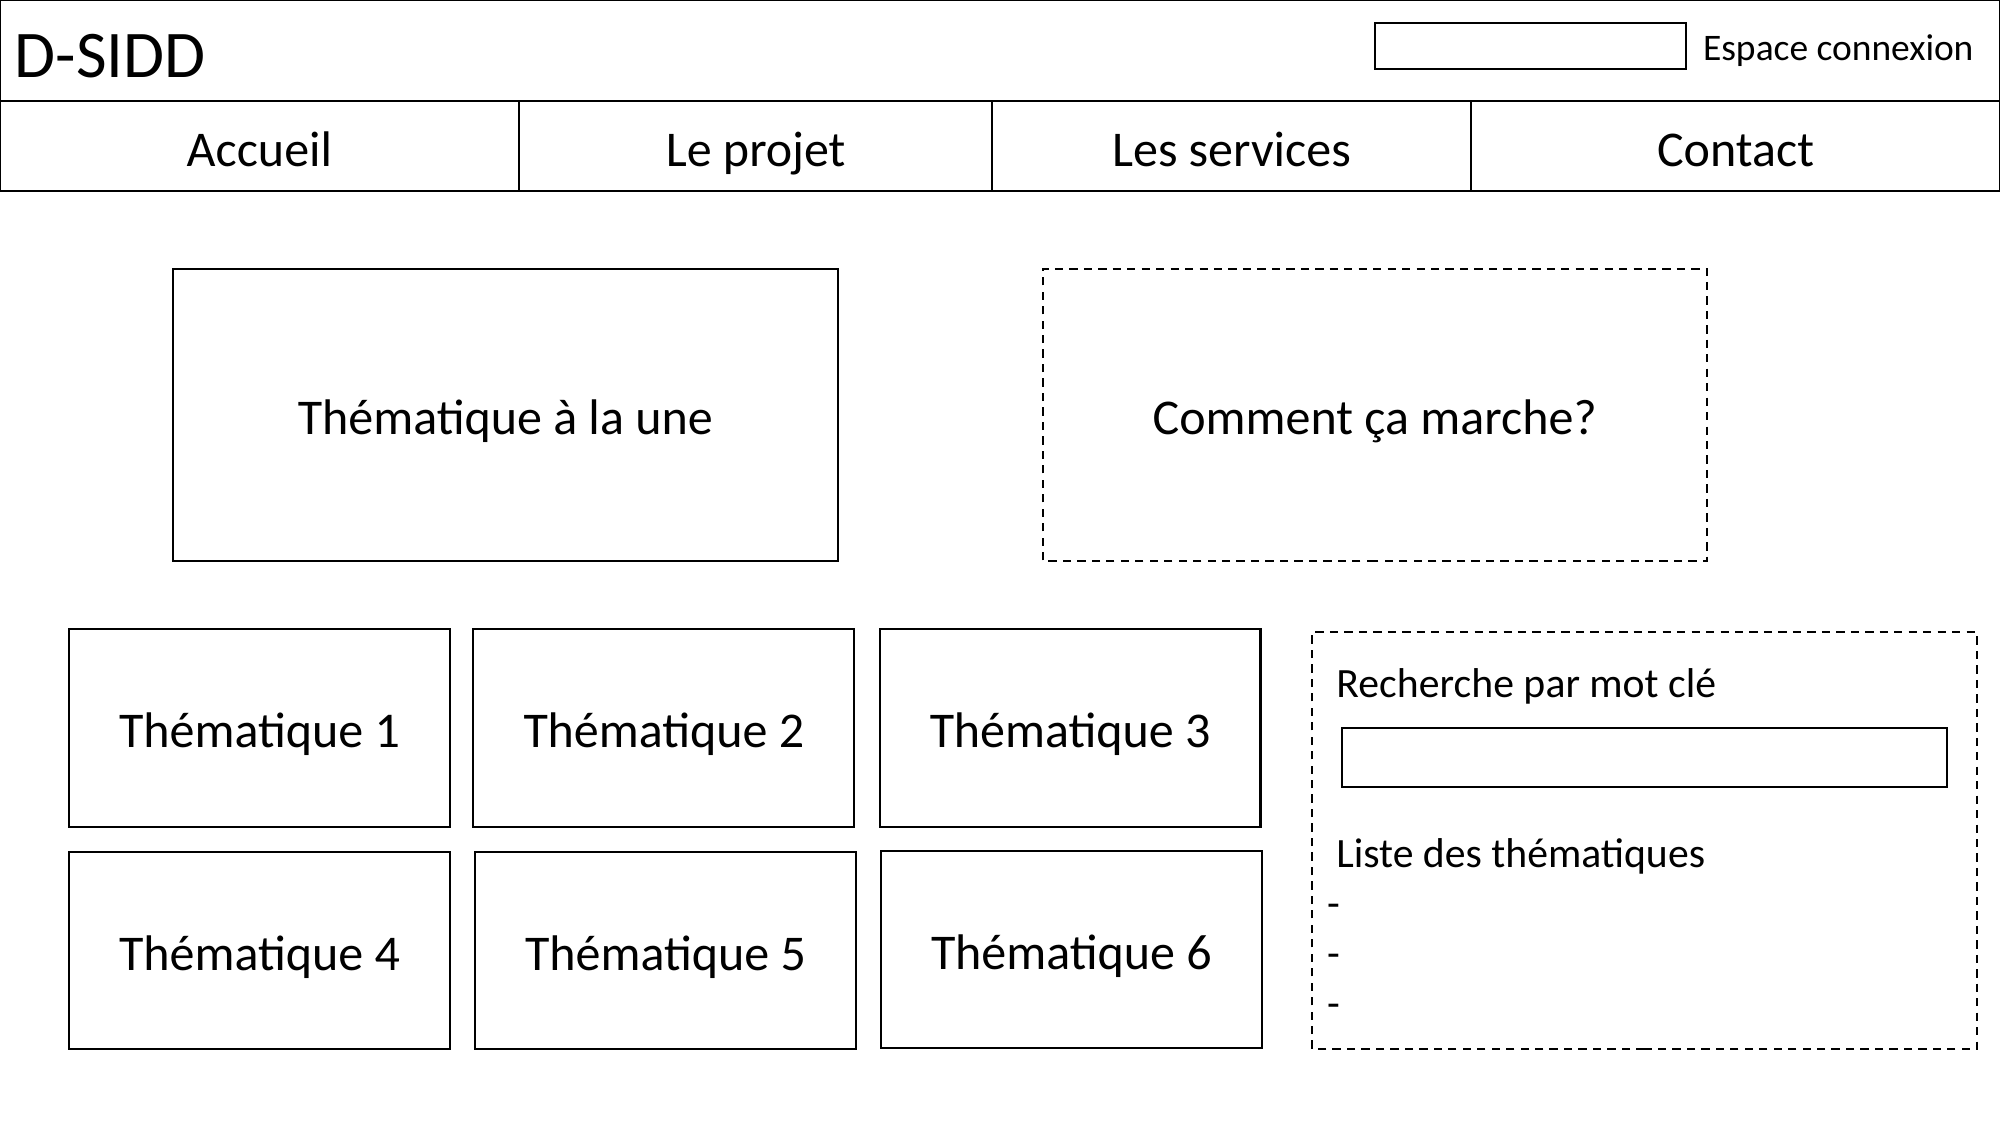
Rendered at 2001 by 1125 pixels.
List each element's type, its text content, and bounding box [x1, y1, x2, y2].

text_box Thématique 3 [879, 629, 1261, 827]
text_box Les services [993, 101, 1471, 192]
text_box Recherche par mot clé Liste des thématiques - - - [1312, 632, 1977, 1050]
text_box D-SIDD [0, 0, 2000, 101]
text_box Thématique 1 [69, 629, 451, 827]
text_box Thématique 5 [475, 851, 857, 1050]
text_box Le projet [520, 101, 993, 192]
text_box Thématique 4 [69, 851, 451, 1050]
text_box Accueil [0, 101, 520, 192]
text_box Contact [1471, 101, 2000, 192]
text_box Espace connexion [1688, 22, 2000, 69]
text_box Thématique 2 [473, 629, 855, 827]
text_box Thématique à la une [173, 268, 838, 561]
text_box Comment ça marche? [1042, 268, 1708, 561]
text_box Thématique 6 [881, 850, 1262, 1048]
